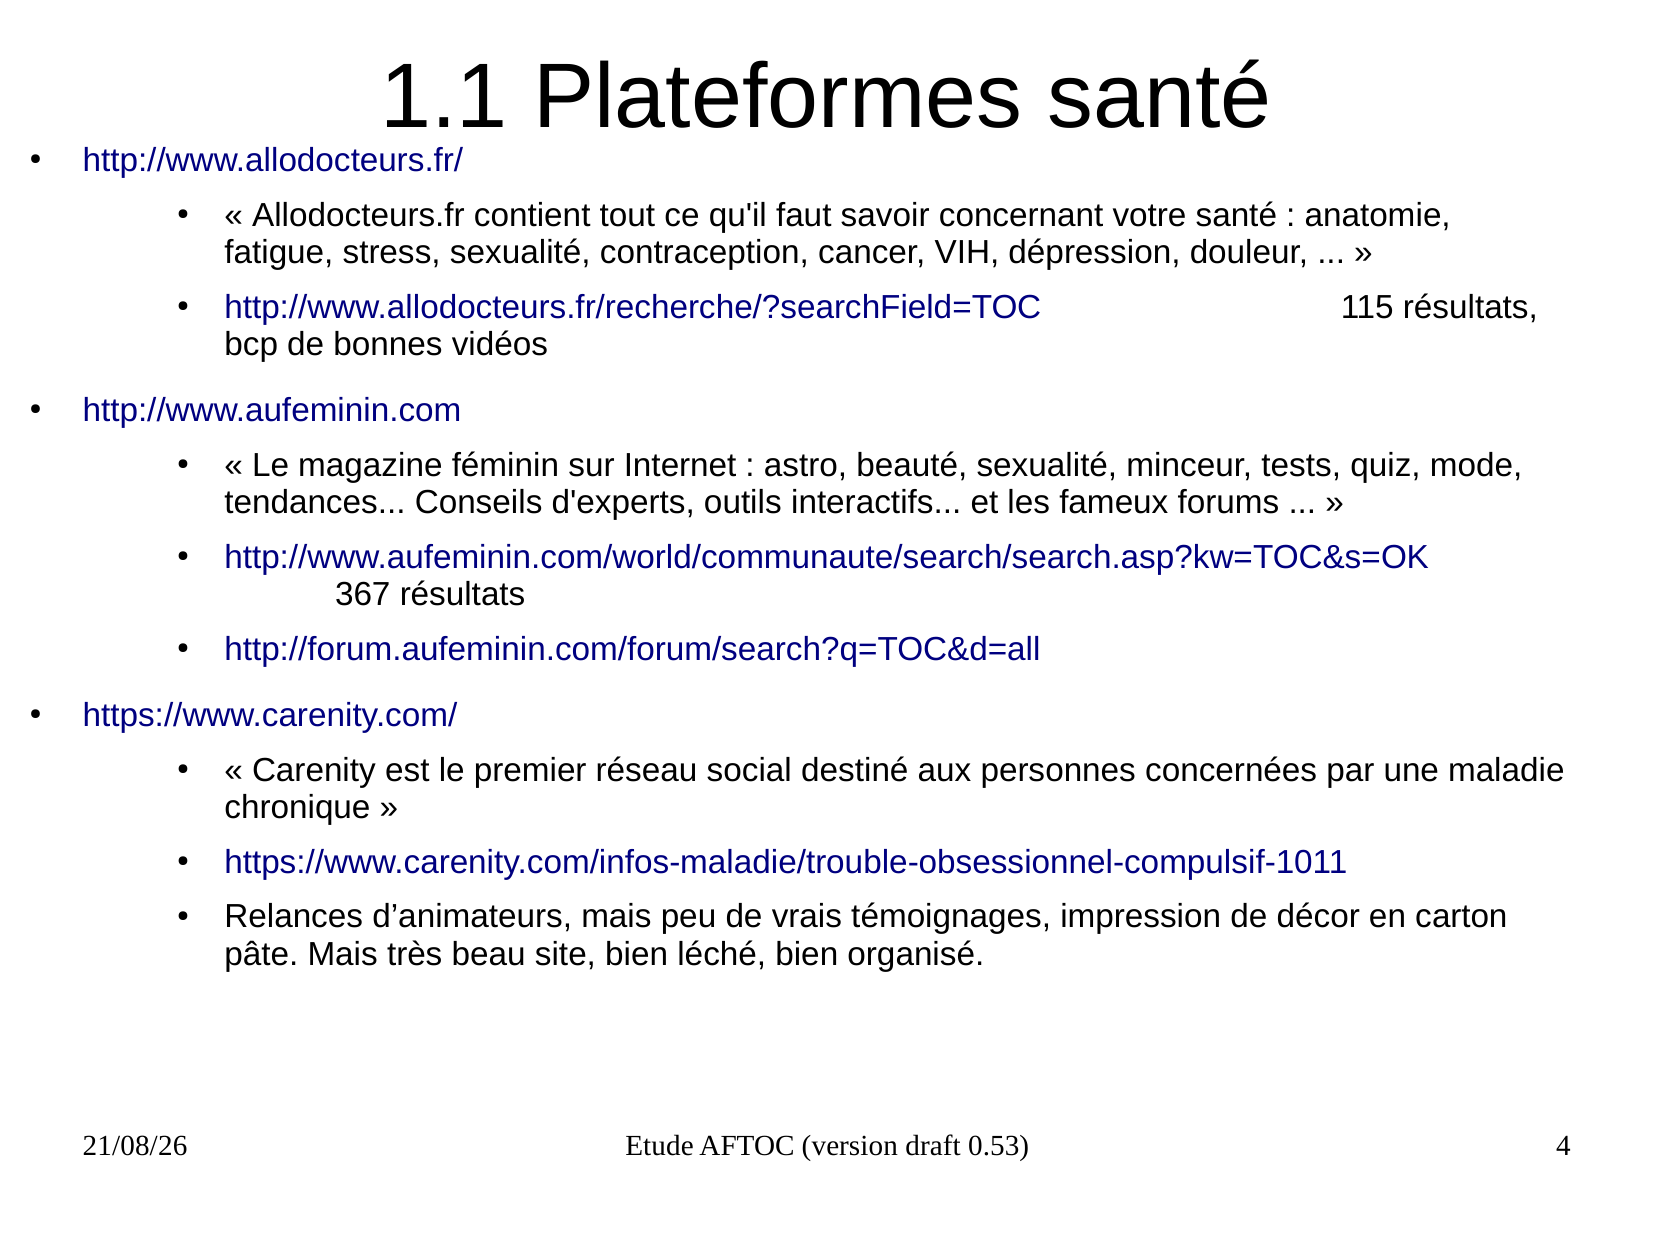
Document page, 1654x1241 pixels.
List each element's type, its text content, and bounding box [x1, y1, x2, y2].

list http://www.allodocteurs.fr/ « Allodocteurs.fr contient tout ce qu'il faut savoir concernant votre santé : anatomie, fatigue, stress, sexualité, contraception, cancer, VIH, dépression, douleur, ... » http://www.allodocteurs.fr/recherche/?searchField=TOC 115 résultats, bcp de bonnes vidéos http://www.aufeminin.com « Le magazine féminin sur Internet : astro, beauté, sexualité, minceur, tests, quiz, mode, tendances... Conseils d'experts, outils interactifs... et les fameux forums ... » http://www.aufeminin.com/world/communaute/search/search.asp?kw=TOC&s=OK 367 résultats http://forum.aufeminin.com/forum/search?q=TOC&d=all https://www.carenity.com/ « Carenity est le premier réseau social destiné aux personnes concernées par une maladie chronique » https://www.carenity.com/infos-maladie/trouble-obsessionnel-compulsif-1011 Relances d’animateurs, mais peu de vrais témoignages, impression de décor en carton pâte. Mais très beau site, bien léché, bien organisé. [11, 141, 1571, 1241]
title 1.1 Plateformes santé [82, 44, 1571, 141]
